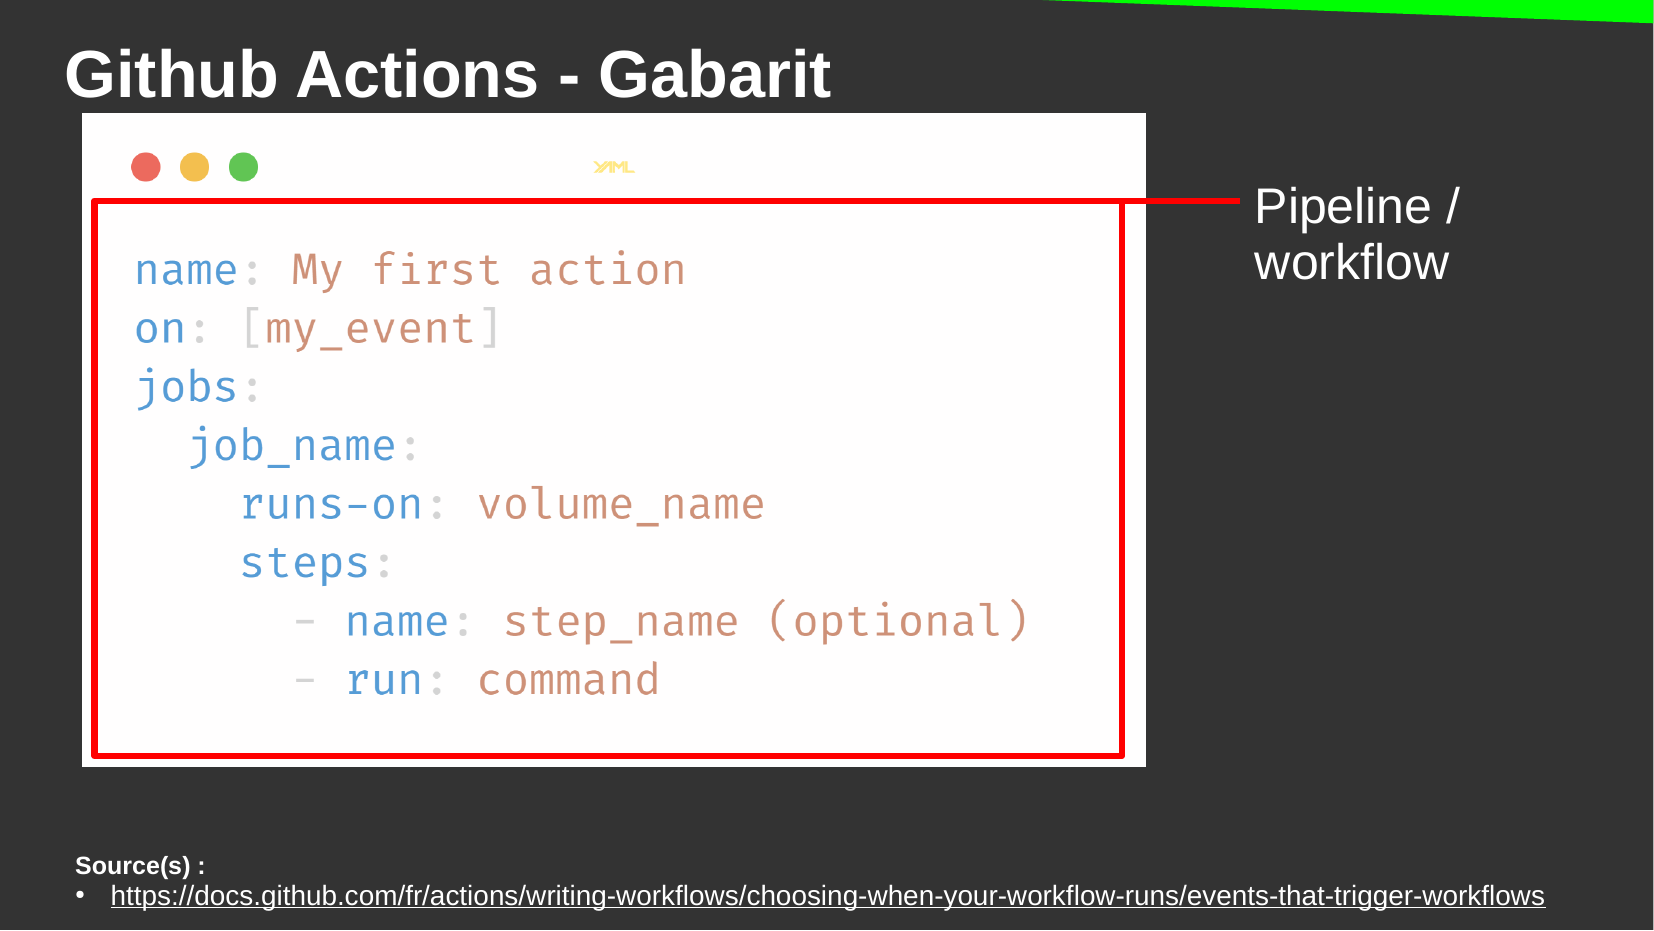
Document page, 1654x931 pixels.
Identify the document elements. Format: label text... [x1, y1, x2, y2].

text_box Source(s) : https://docs.github.com/fr/actions/writing-workflows/choosing-when-your-workflow-runs/events-that-trigger-workflows [60, 844, 1607, 919]
text_box [1042, 0, 1654, 24]
picture [82, 113, 1146, 767]
title Github Actions - Gabarit [64, 37, 1105, 119]
picture [98, 204, 1119, 753]
text_box Pipeline / workflow [1240, 171, 1630, 298]
